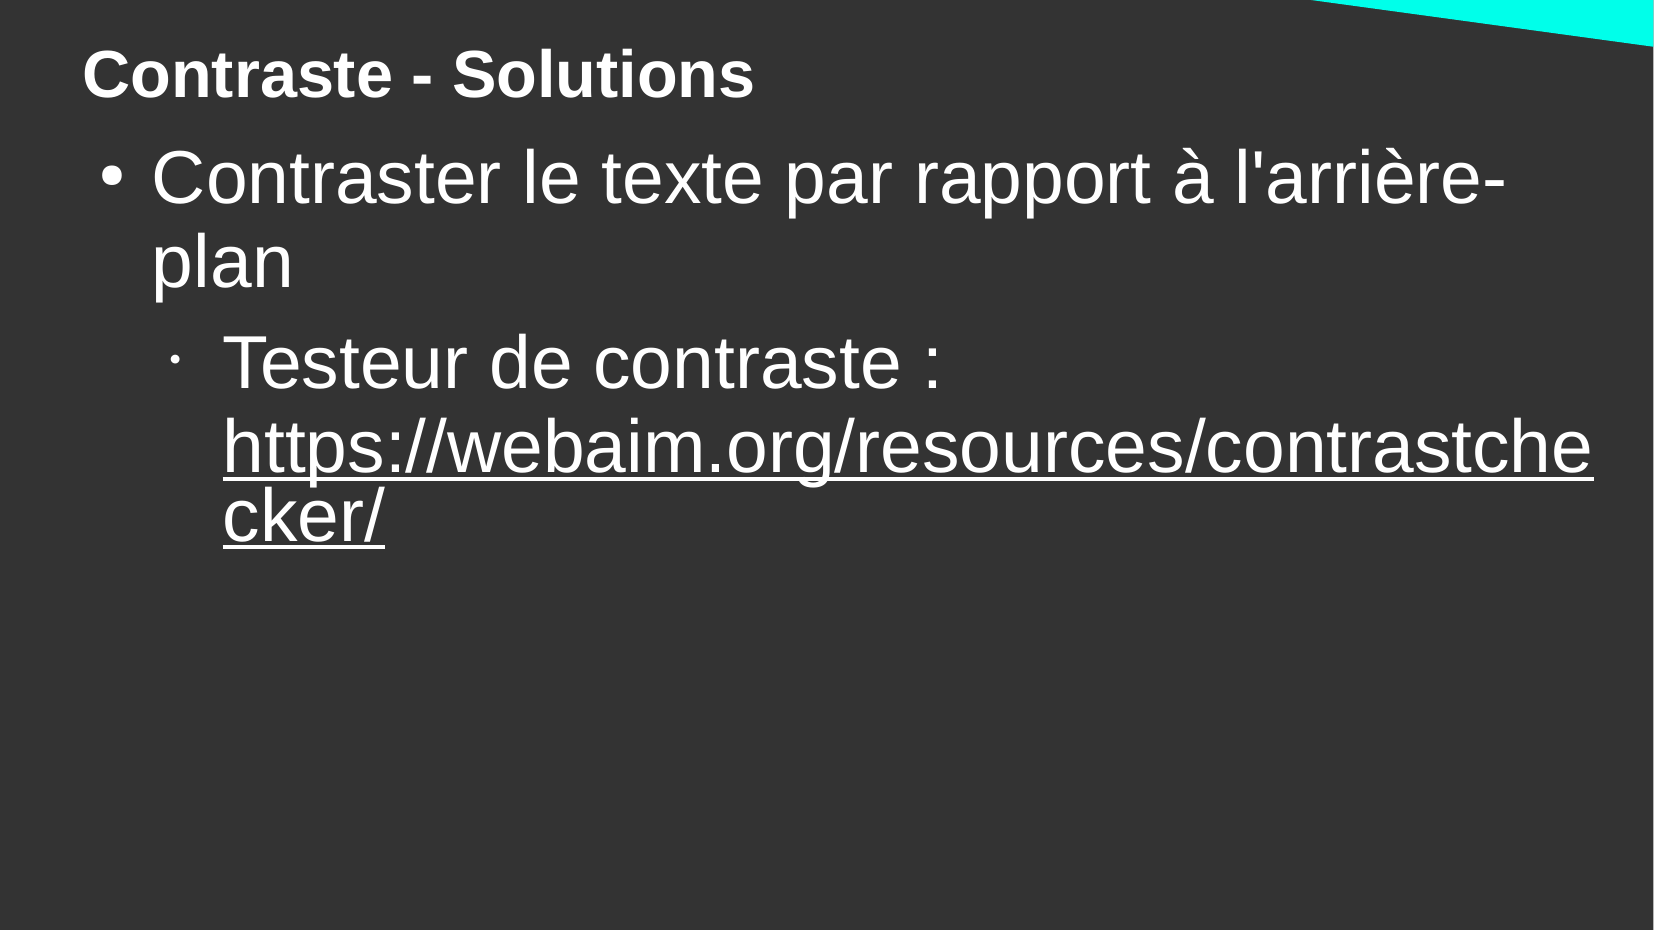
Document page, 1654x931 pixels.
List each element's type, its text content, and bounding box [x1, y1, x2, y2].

title Contraste - Solutions [82, 37, 1571, 114]
list Contraster le texte par rapport à l'arrière-plan Testeur de contraste : https://webaim.org/resources/contrastchecker/ [80, 135, 1620, 709]
text_box [1311, 0, 1654, 47]
